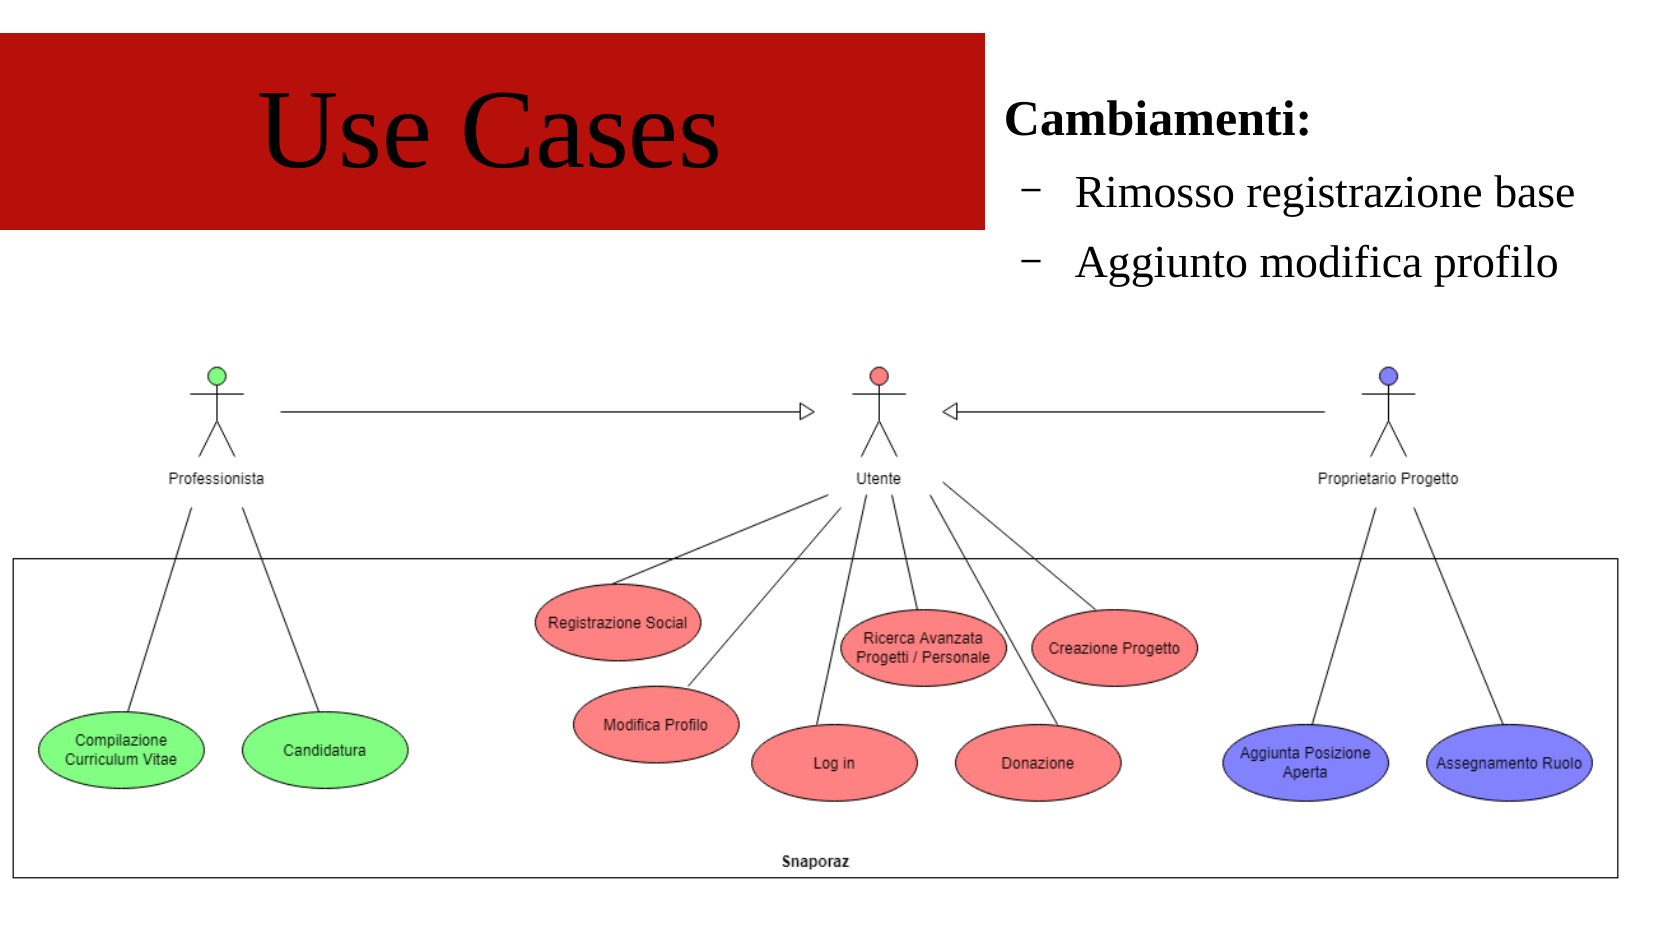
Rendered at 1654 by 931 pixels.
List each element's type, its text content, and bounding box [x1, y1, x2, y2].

list Cambiamenti: Rimosso registrazione base Aggiunto modifica profilo [933, 94, 1619, 378]
title Use Cases [59, 51, 922, 208]
picture [0, 0, 1654, 931]
